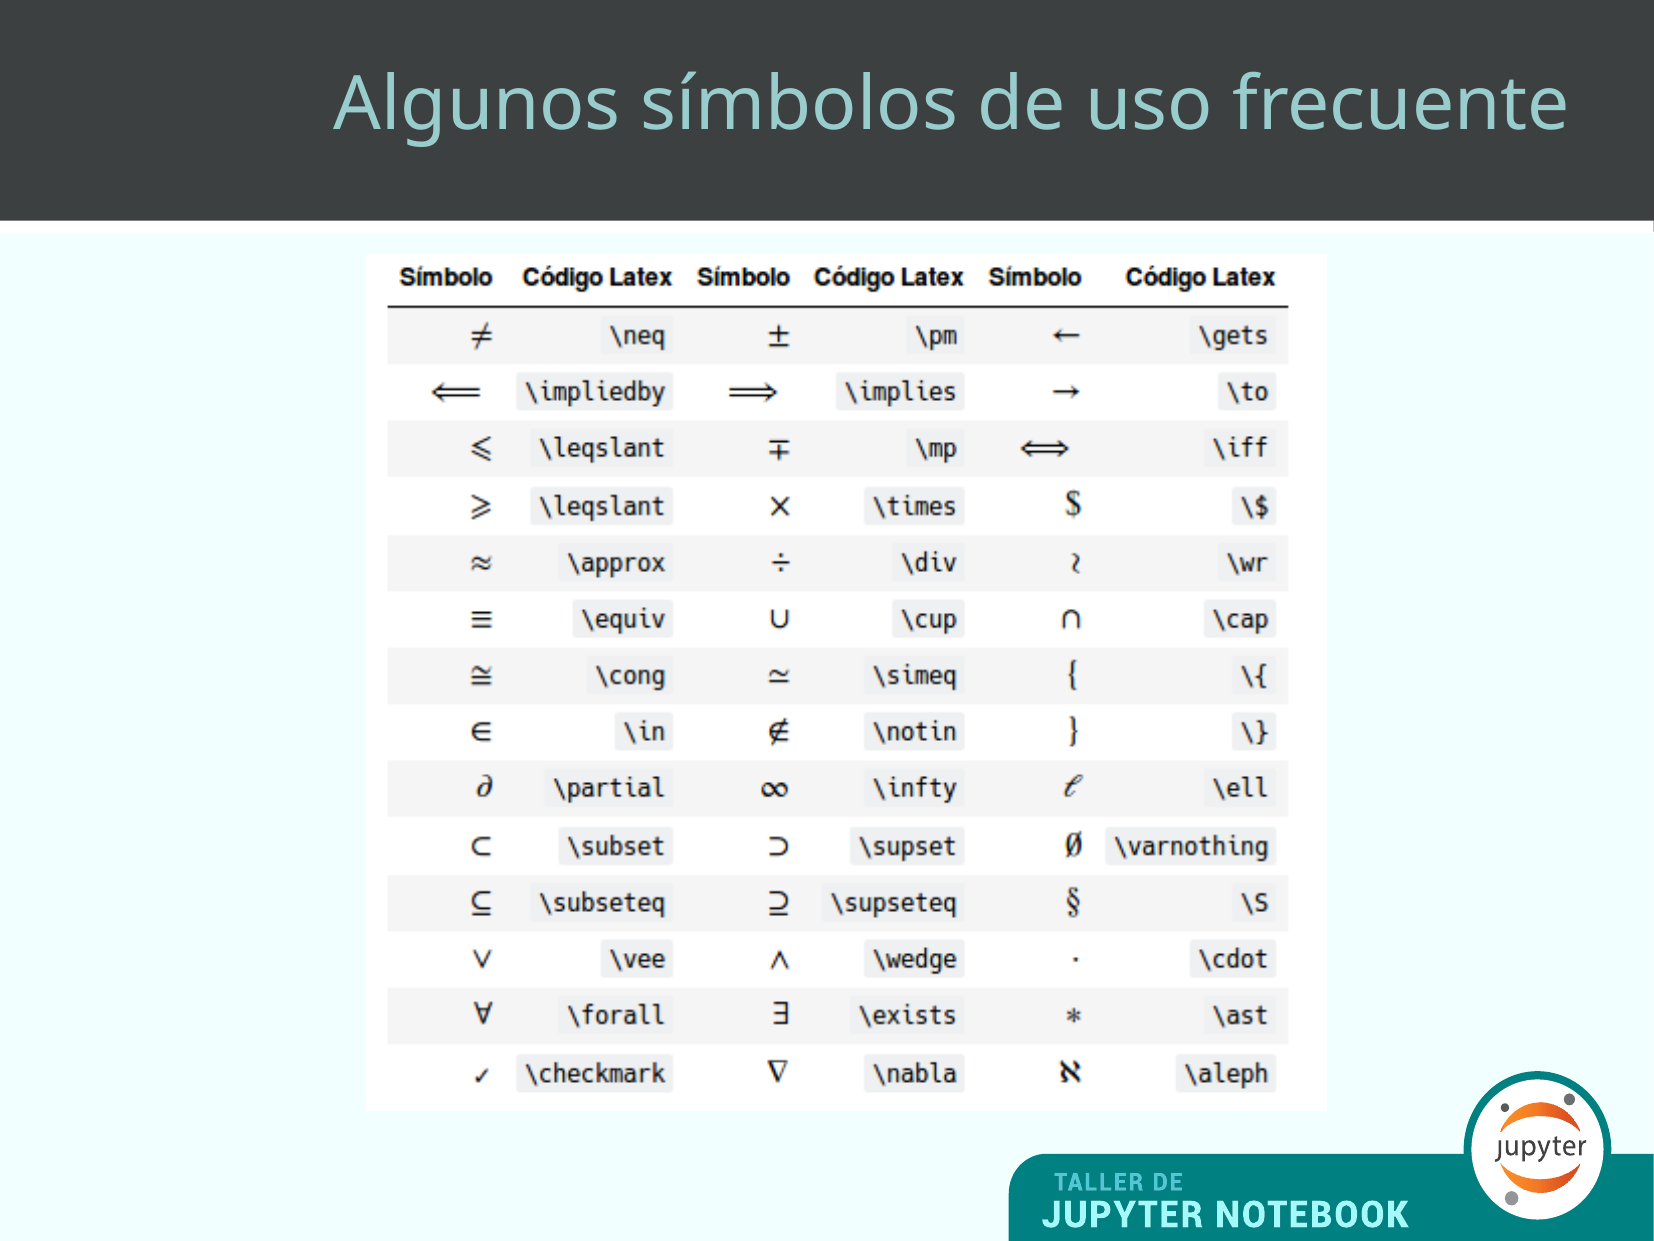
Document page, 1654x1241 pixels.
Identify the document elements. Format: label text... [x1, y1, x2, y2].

title Algunos símbolos de uso frecuente [82, 49, 1571, 257]
picture [366, 254, 1327, 1111]
